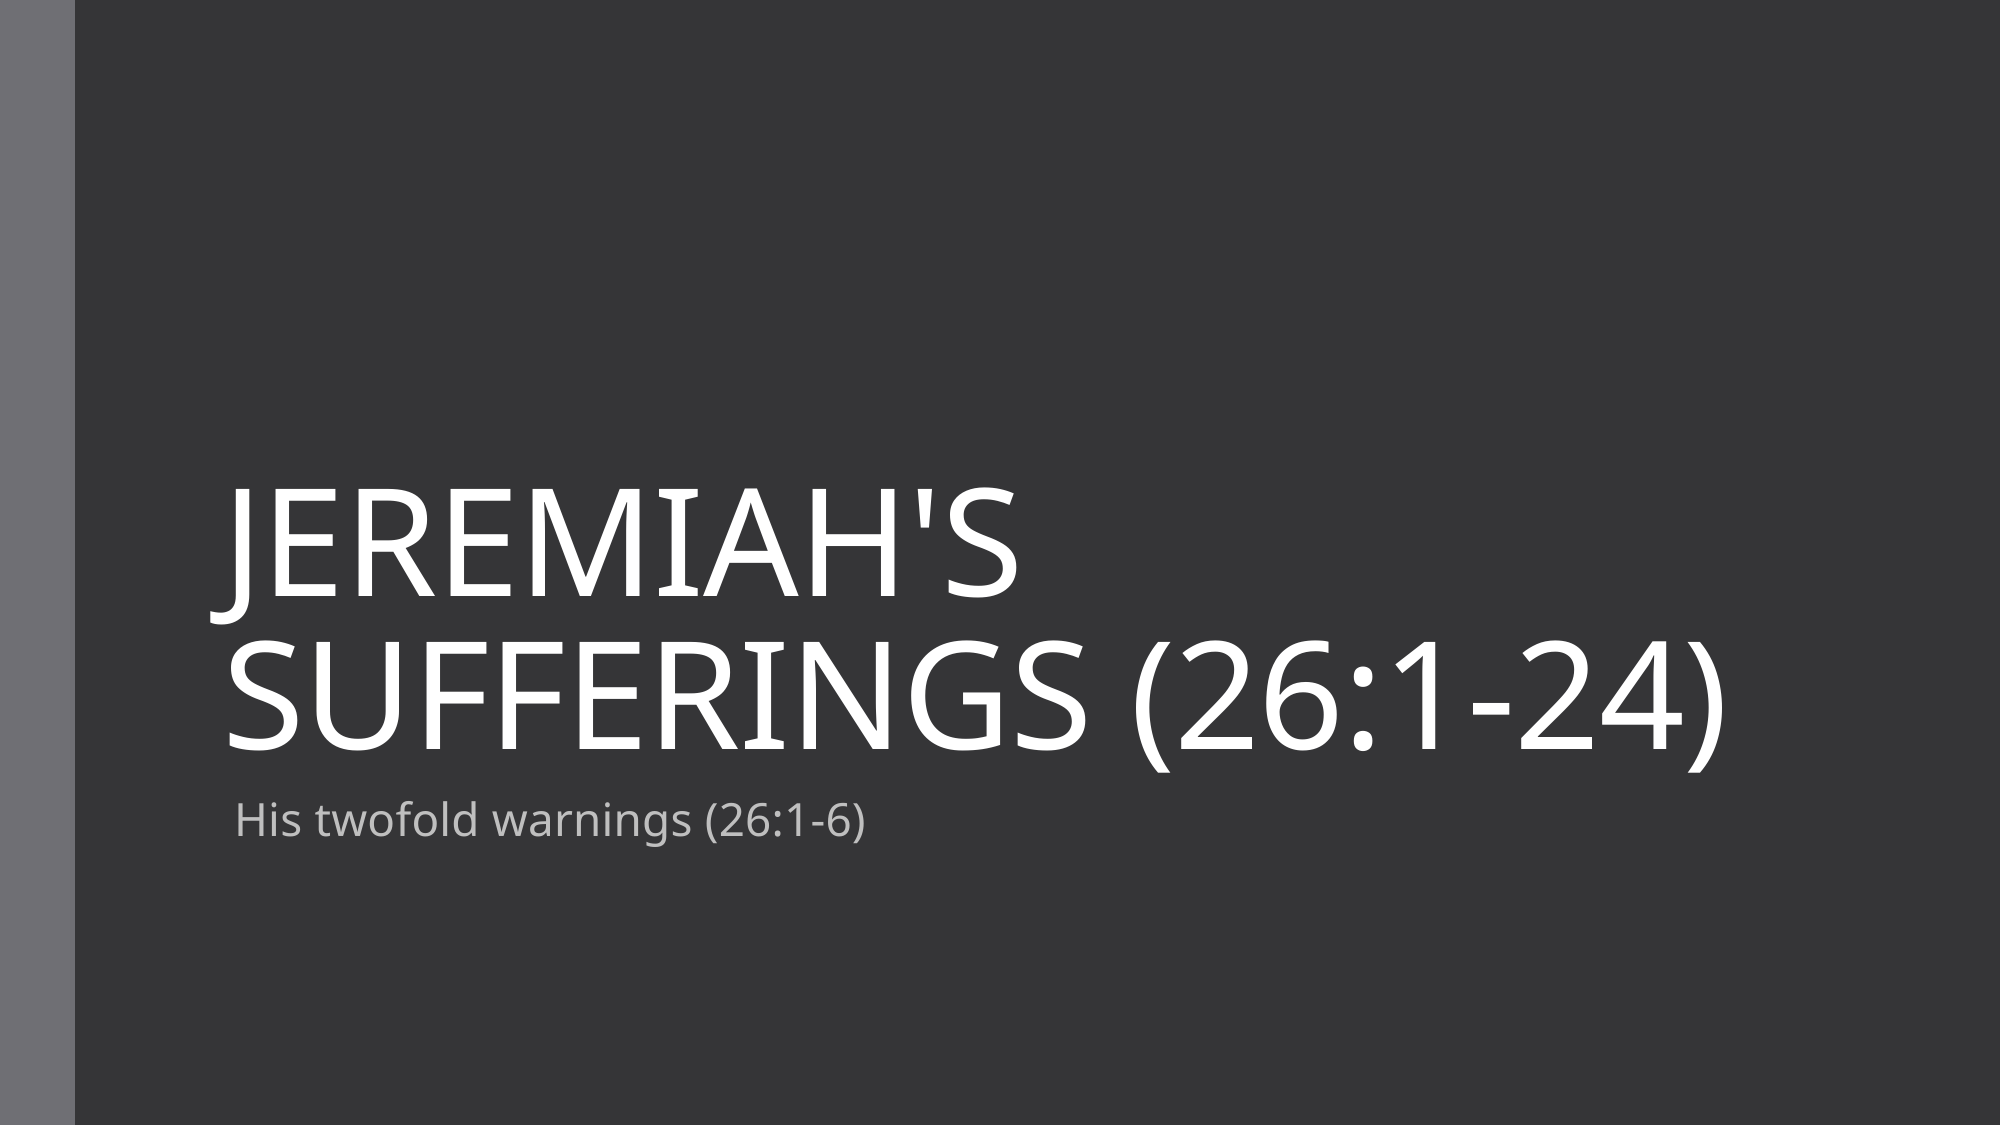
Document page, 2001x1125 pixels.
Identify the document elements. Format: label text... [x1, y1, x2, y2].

subtitle His twofold warnings (26:1-6) [206, 787, 1752, 1066]
title JEREMIAH'S SUFFERINGS (26:1-24) [206, 124, 1752, 787]
